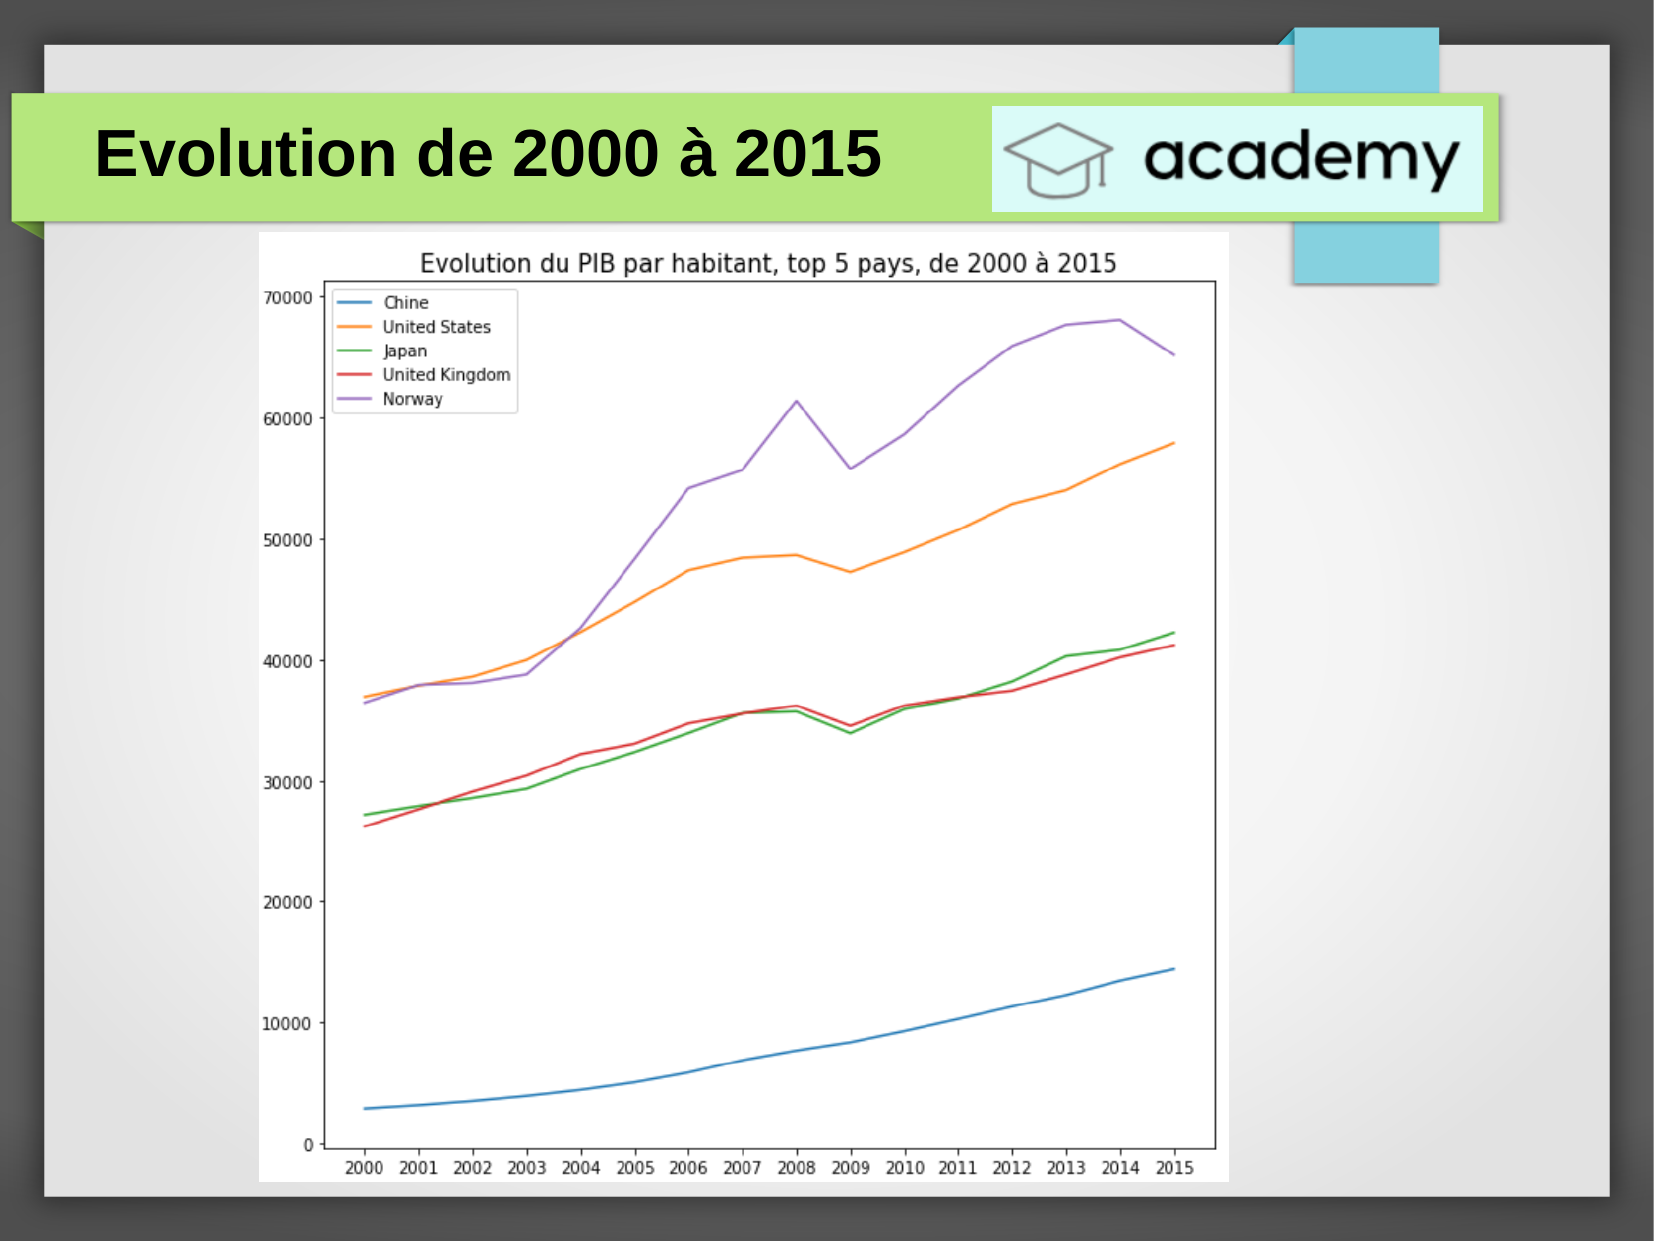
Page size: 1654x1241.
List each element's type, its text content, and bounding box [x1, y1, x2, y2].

picture [0, 0, 1654, 1241]
title Evolution de 2000 à 2015 [94, 94, 1276, 213]
